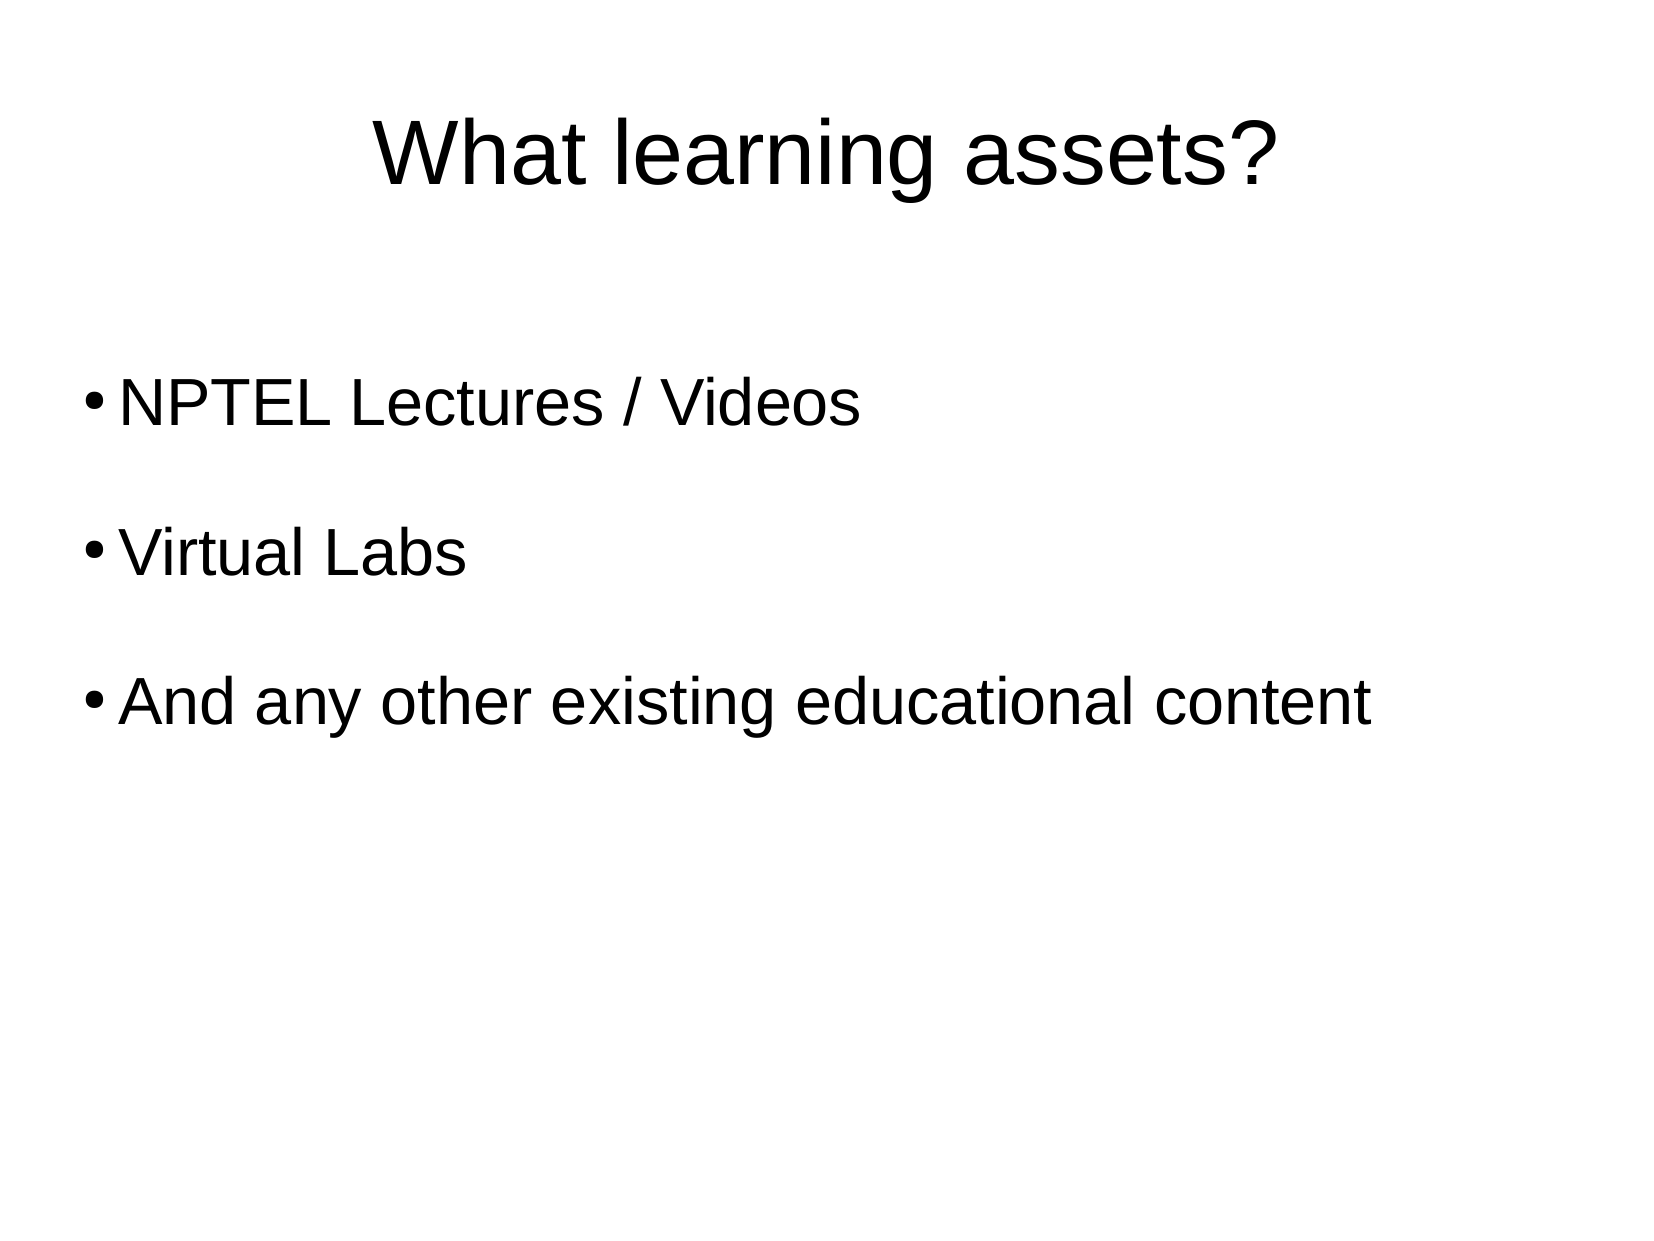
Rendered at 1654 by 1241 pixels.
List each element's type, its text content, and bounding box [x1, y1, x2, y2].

title What learning assets? [82, 49, 1571, 257]
subtitle NPTEL Lectures / Videos Virtual Labs And any other existing educational content [82, 290, 1571, 1010]
